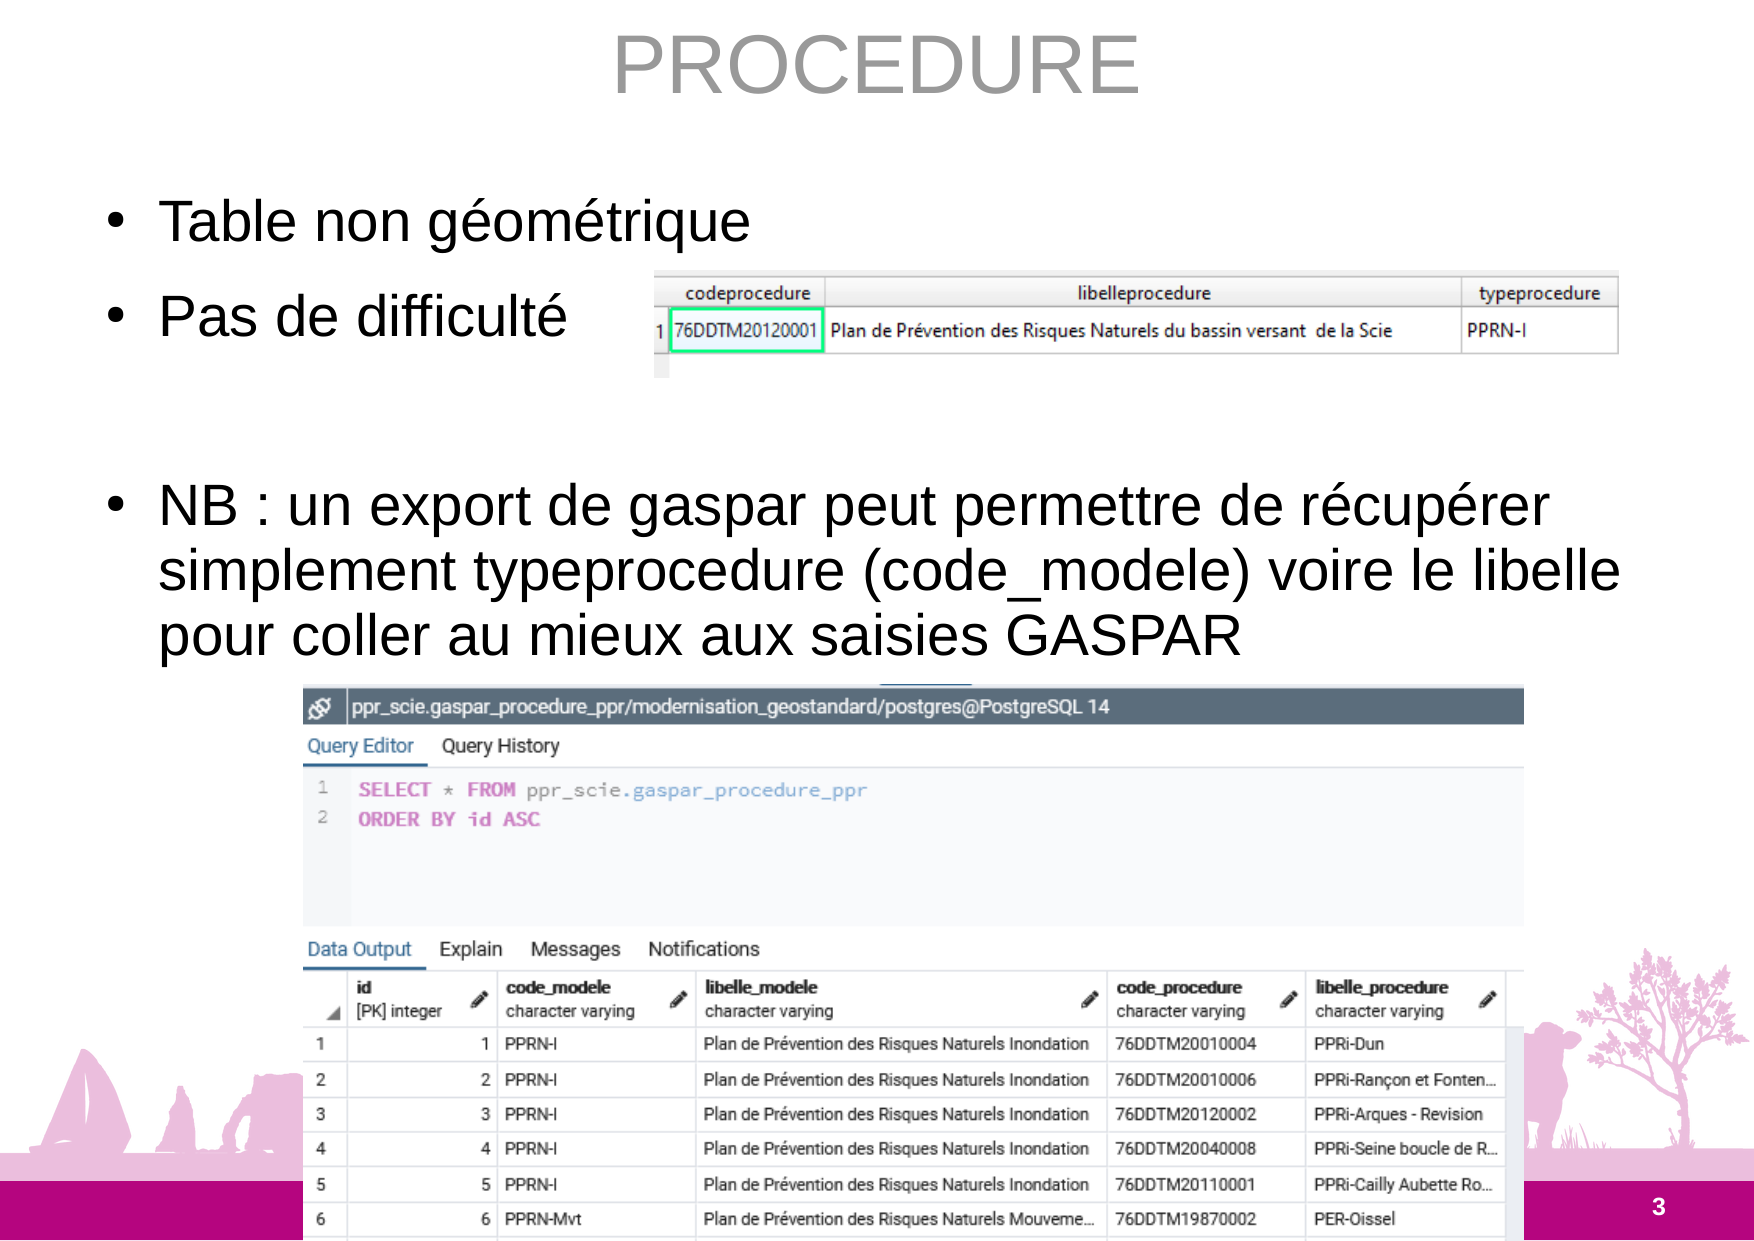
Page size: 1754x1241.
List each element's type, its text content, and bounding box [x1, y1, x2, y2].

title PROCEDURE [87, 0, 1667, 130]
picture [654, 270, 1619, 378]
picture [303, 684, 1524, 1241]
list Table non géométrique Pas de difficulté NB : un export de gaspar peut permettre de récupérer simplement typeprocedure (code_modele) voire le libelle pour coller au mieux aux saisies GASPAR [87, 188, 1667, 1010]
